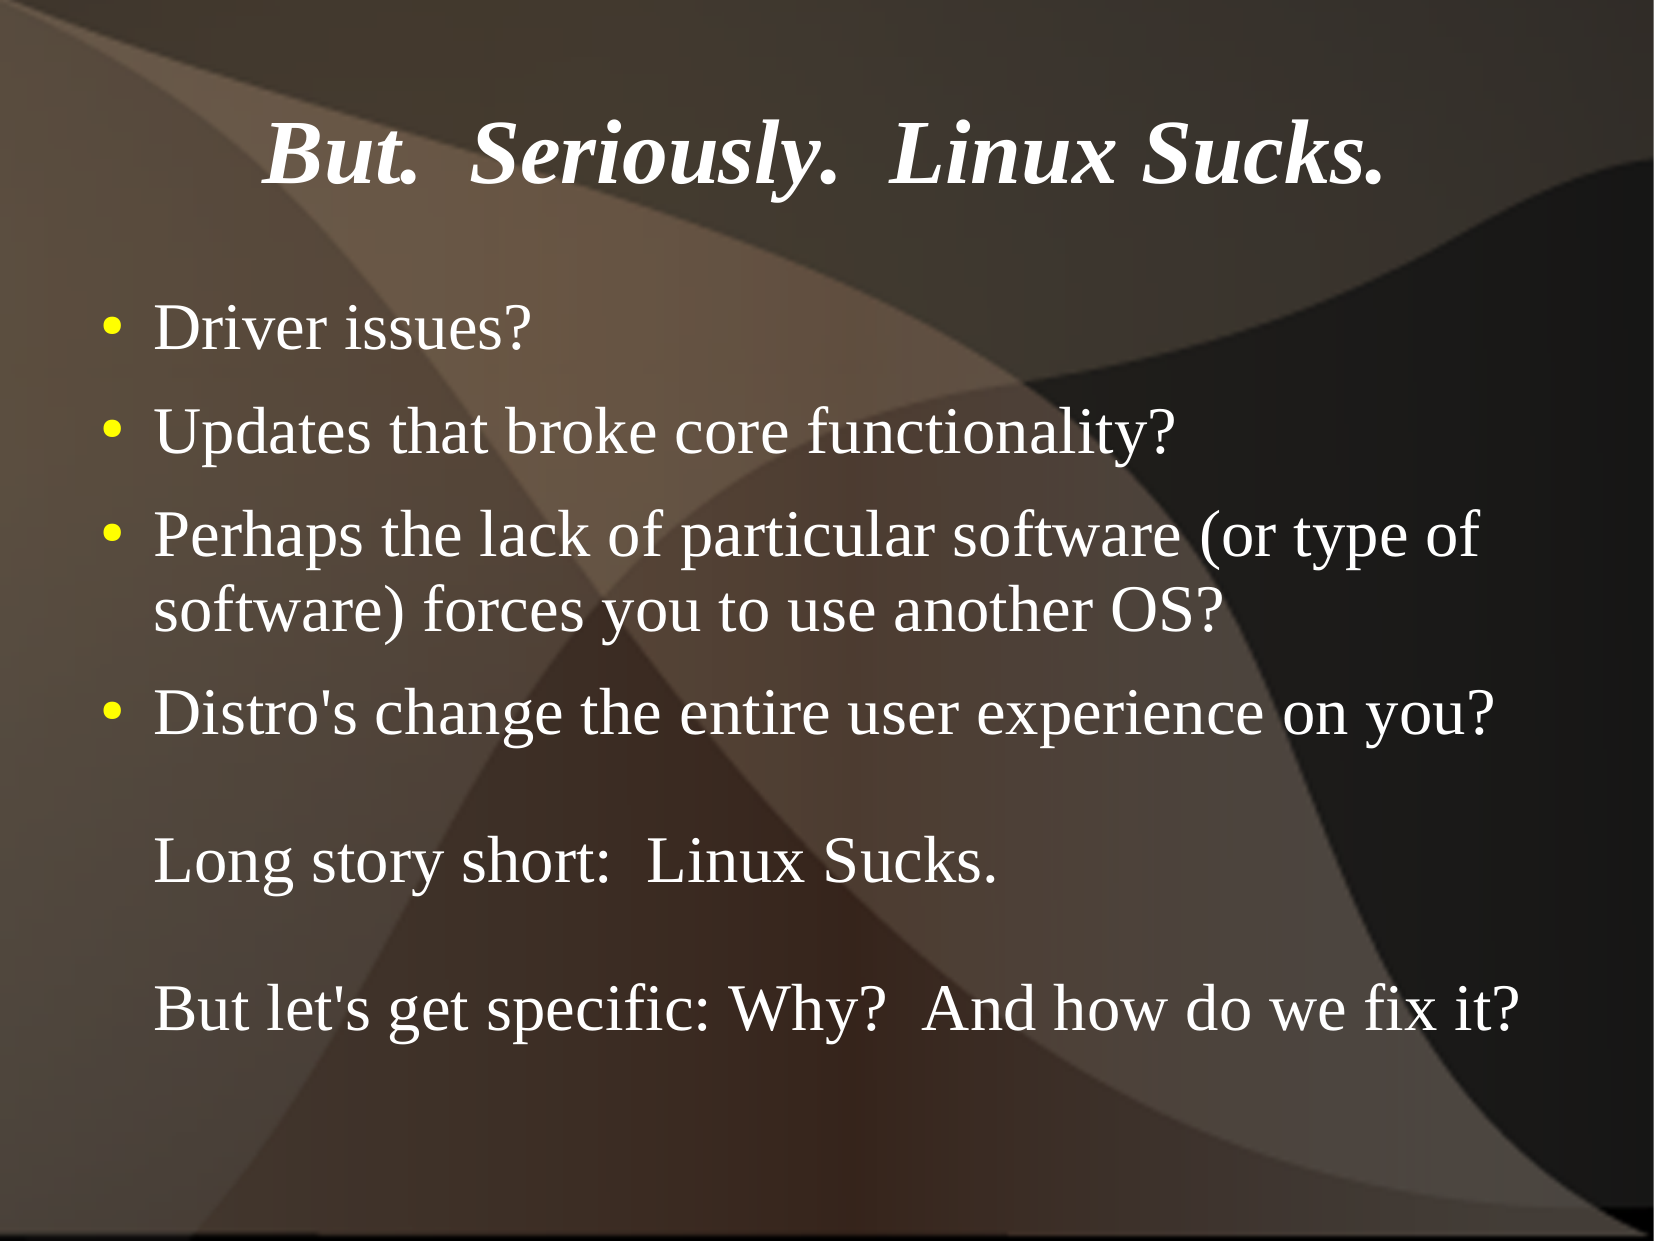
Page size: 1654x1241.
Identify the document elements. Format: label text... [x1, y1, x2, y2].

list Driver issues? Updates that broke core functionality? Perhaps the lack of particular software (or type of software) forces you to use another OS? Distro's change the entire user experience on you? Long story short: Linux Sucks. But let's get specific: Why? And how do we fix it? [82, 290, 1571, 1163]
title But. Seriously. Linux Sucks. [82, 56, 1571, 250]
picture [0, 0, 1654, 1241]
